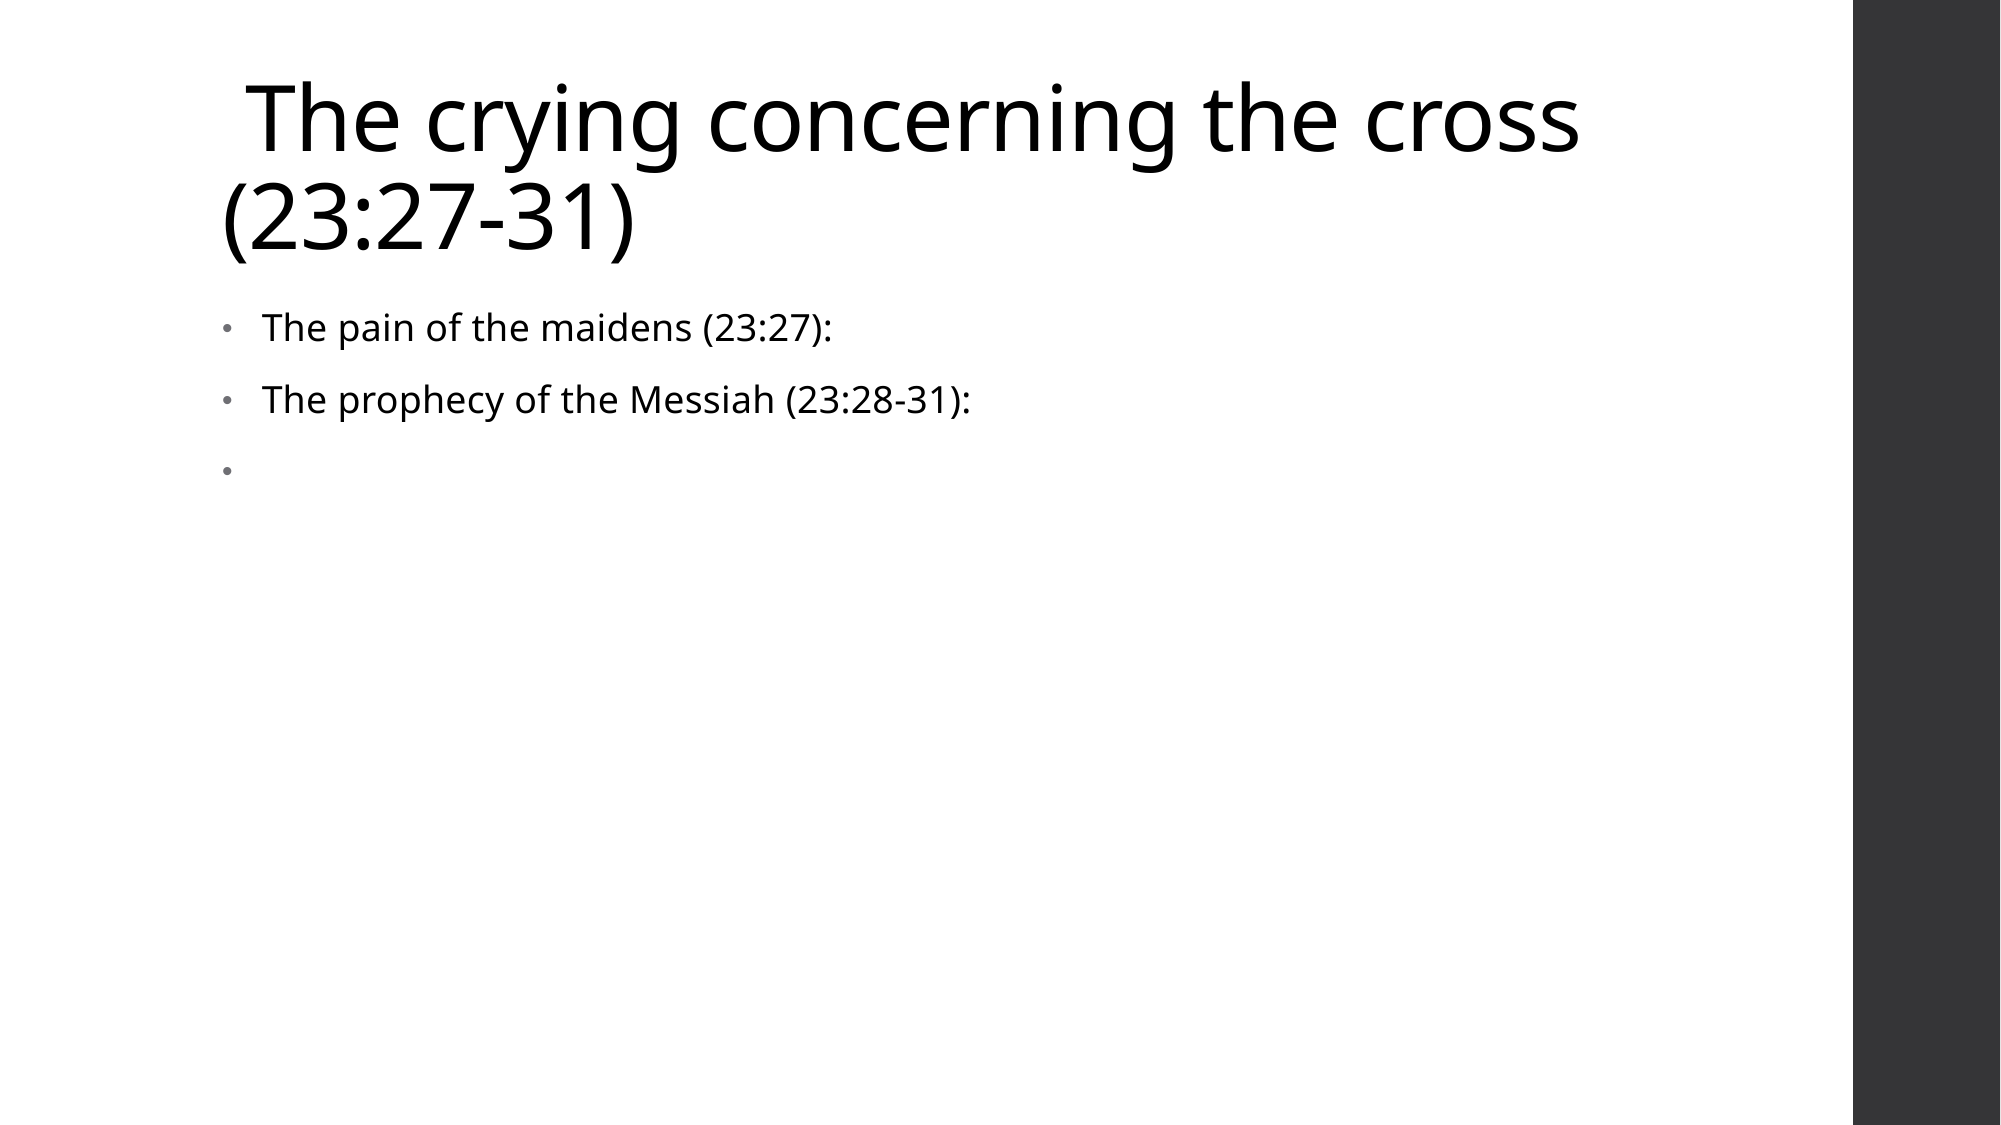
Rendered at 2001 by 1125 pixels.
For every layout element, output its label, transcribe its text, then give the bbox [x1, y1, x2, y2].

list The pain of the maidens (23:27): The prophecy of the Messiah (23:28-31): [206, 299, 1617, 1014]
title The crying concerning the cross (23:27-31) [206, 60, 1797, 278]
